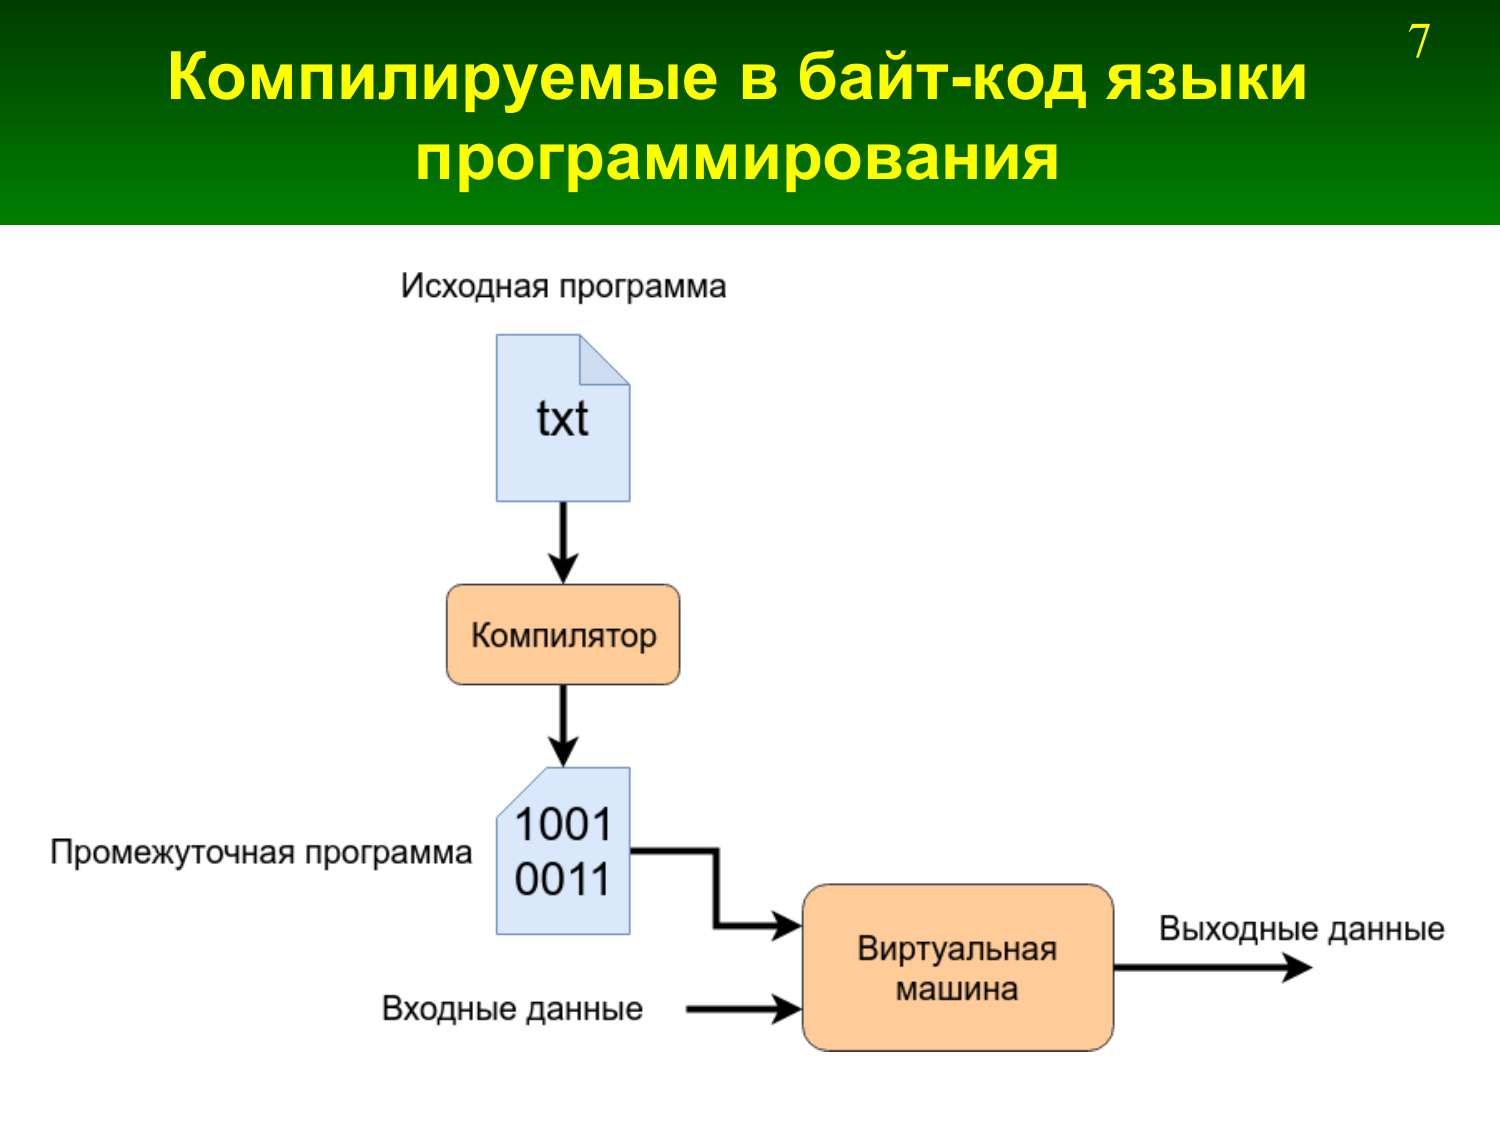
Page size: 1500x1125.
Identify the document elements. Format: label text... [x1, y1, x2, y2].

picture [24, 266, 1469, 1052]
title Компилируемые в байт-код языки программирования [88, 18, 1389, 207]
